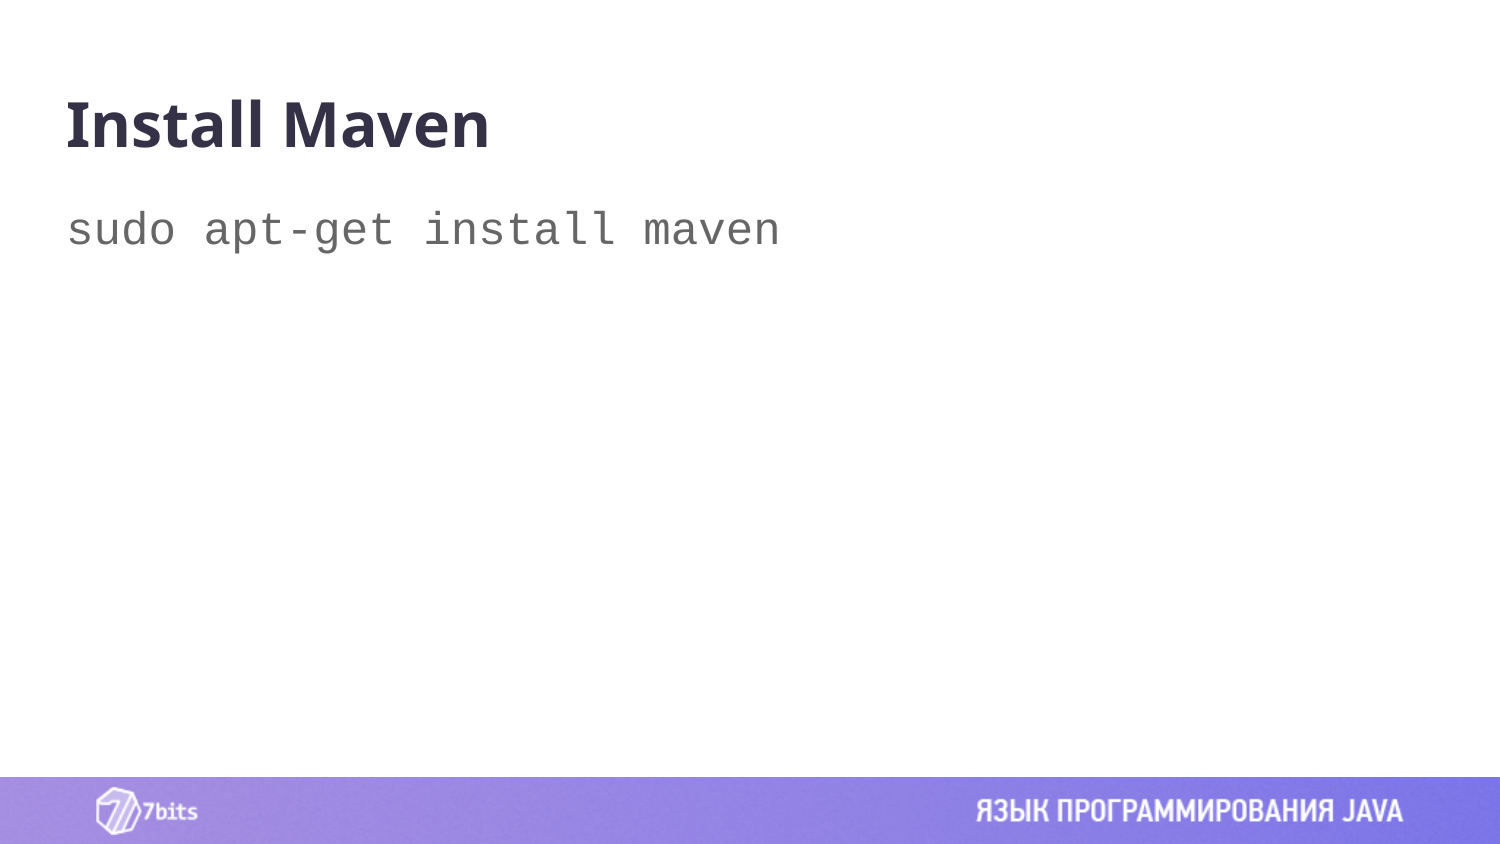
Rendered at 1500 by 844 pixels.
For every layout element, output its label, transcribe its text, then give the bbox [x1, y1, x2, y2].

list sudo apt-get install maven [51, 184, 1449, 745]
picture [0, 777, 1500, 844]
title Install Maven [51, 69, 1449, 164]
